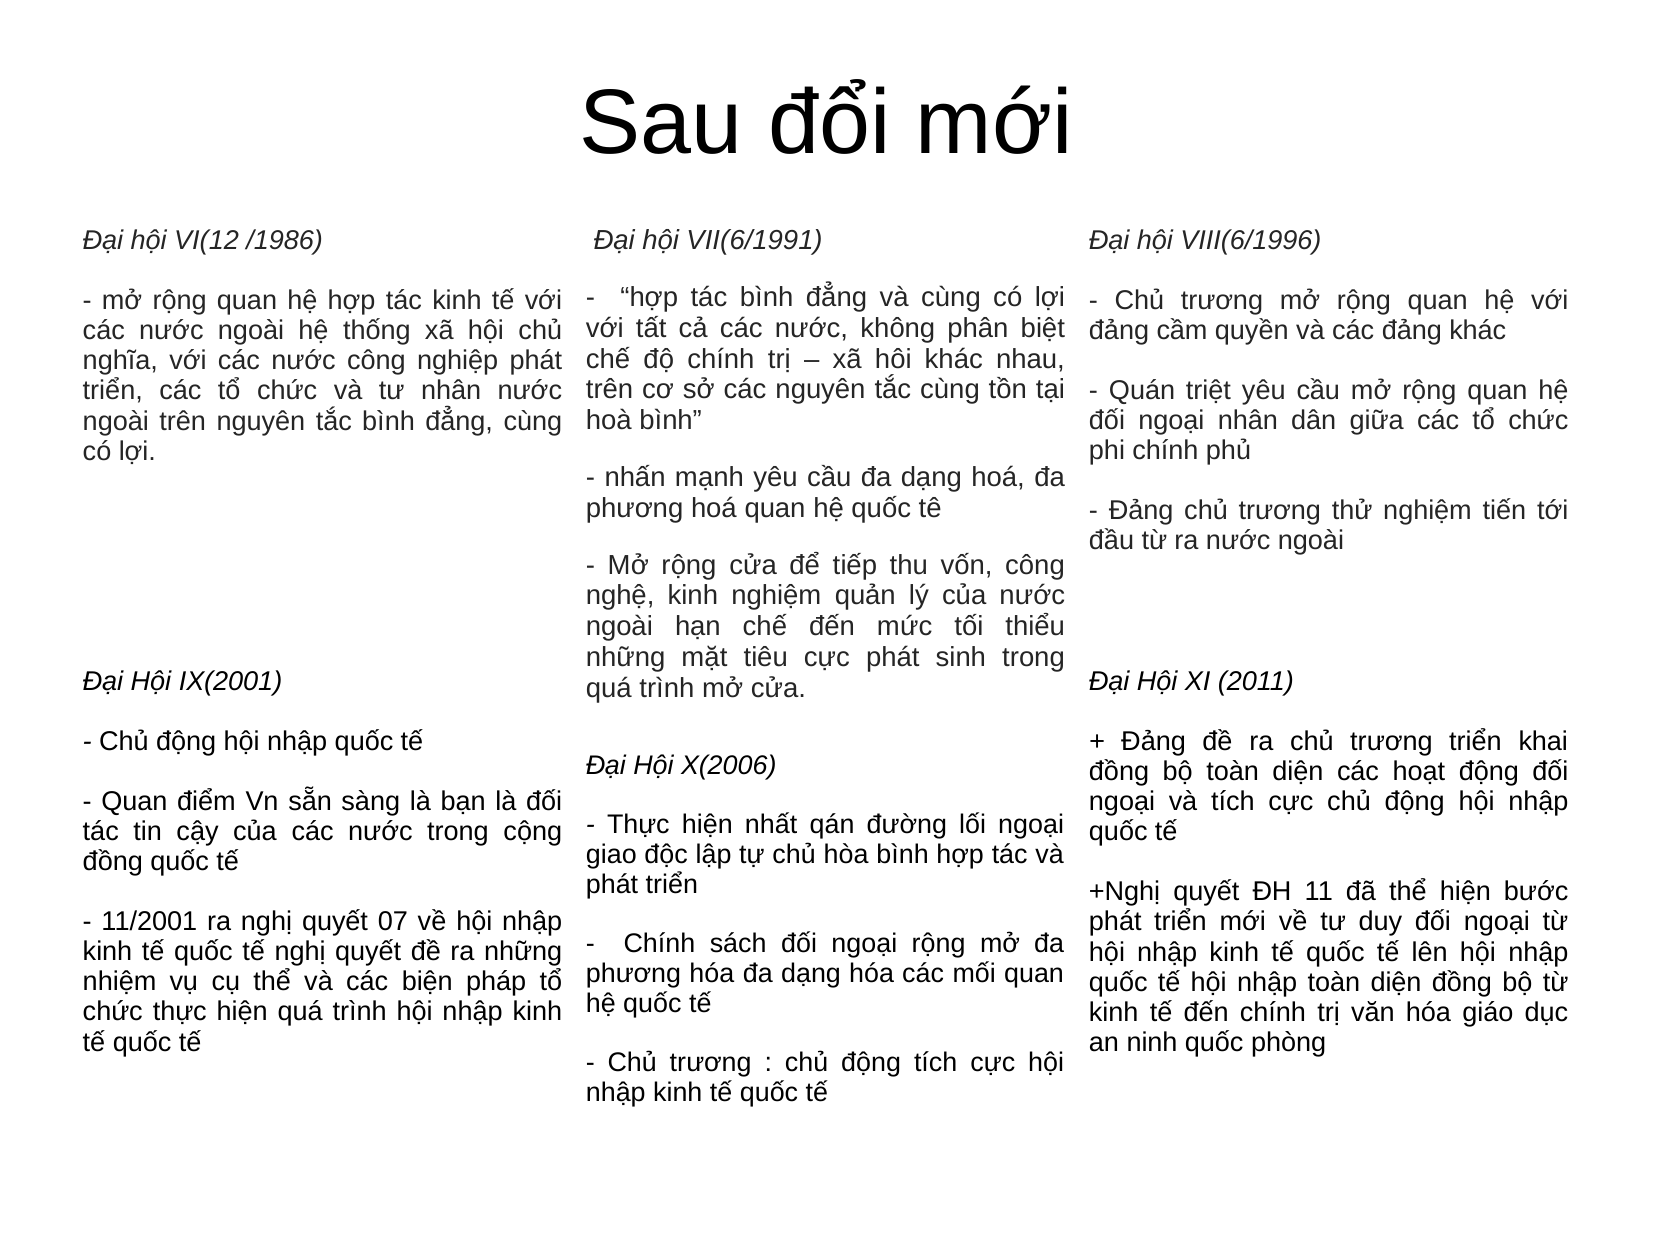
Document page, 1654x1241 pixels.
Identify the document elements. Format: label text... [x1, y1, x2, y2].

list Đại Hội IX(2001) - Chủ động hội nhập quốc tế - Quan điểm Vn sẵn sàng là bạn là đối tác tin cậy của các nước trong cộng đồng quốc tế - 11/2001 ra nghị quyết 07 về hội nhập kinh tế quốc tế nghị quyết đề ra những nhiệm vụ cụ thể và các biện pháp tổ chức thực hiện quá trình hội nhập kinh tế quốc tế [82, 665, 562, 1081]
title Sau đổi mới [82, 49, 1571, 196]
list Đại Hội X(2006) - Thực hiện nhất qán đường lối ngoại giao độc lập tự chủ hòa bình hợp tác và phát triển - Chính sách đối ngoại rộng mở đa phương hóa đa dạng hóa các mối quan hệ quốc tế - Chủ trương : chủ động tích cực hội nhập kinh tế quốc tế [585, 750, 1065, 1111]
list Đại Hội XI (2011) + Đảng đề ra chủ trương triển khai đồng bộ toàn diện các hoạt động đối ngoại và tích cực chủ động hội nhập quốc tế +Nghị quyết ĐH 11 đã thể hiện bước phát triển mới về tư duy đối ngoại từ hội nhập kinh tế quốc tế lên hội nhập quốc tế hội nhập toàn diện đồng bộ từ kinh tế đến chính trị văn hóa giáo dục an ninh quốc phòng [1088, 665, 1569, 1111]
list Đại hội VI(12 /1986) - mở rộng quan hệ hợp tác kinh tế với các nước ngoài hệ thống xã hội chủ nghĩa, với các nước công nghiệp phát triển, các tổ chức và tư nhân nước ngoài trên nguyên tắc bình đẳng, cùng có lợi. [82, 225, 562, 634]
list Đại hội VII(6/1991) - “hợp tác bình đẳng và cùng có lợi với tất cả các nước, không phân biệt chế độ chính trị – xã hôi khác nhau, trên cơ sở các nguyên tắc cùng tồn tại hoà bình” - nhấn mạnh yêu cầu đa dạng hoá, đa phương hoá quan hệ quốc tê - Mở rộng cửa để tiếp thu vốn, công nghệ, kinh nghiệm quản lý của nước ngoài hạn chế đến mức tối thiểu những mặt tiêu cực phát sinh trong quá trình mở cửa. [585, 225, 1065, 706]
list Đại hội VIII(6/1996) - Chủ trương mở rộng quan hệ với đảng cầm quyền và các đảng khác - Quán triệt yêu cầu mở rộng quan hệ đối ngoại nhân dân giữa các tổ chức phi chính phủ - Đảng chủ trương thử nghiệm tiến tới đầu từ ra nước ngoài [1088, 225, 1569, 634]
